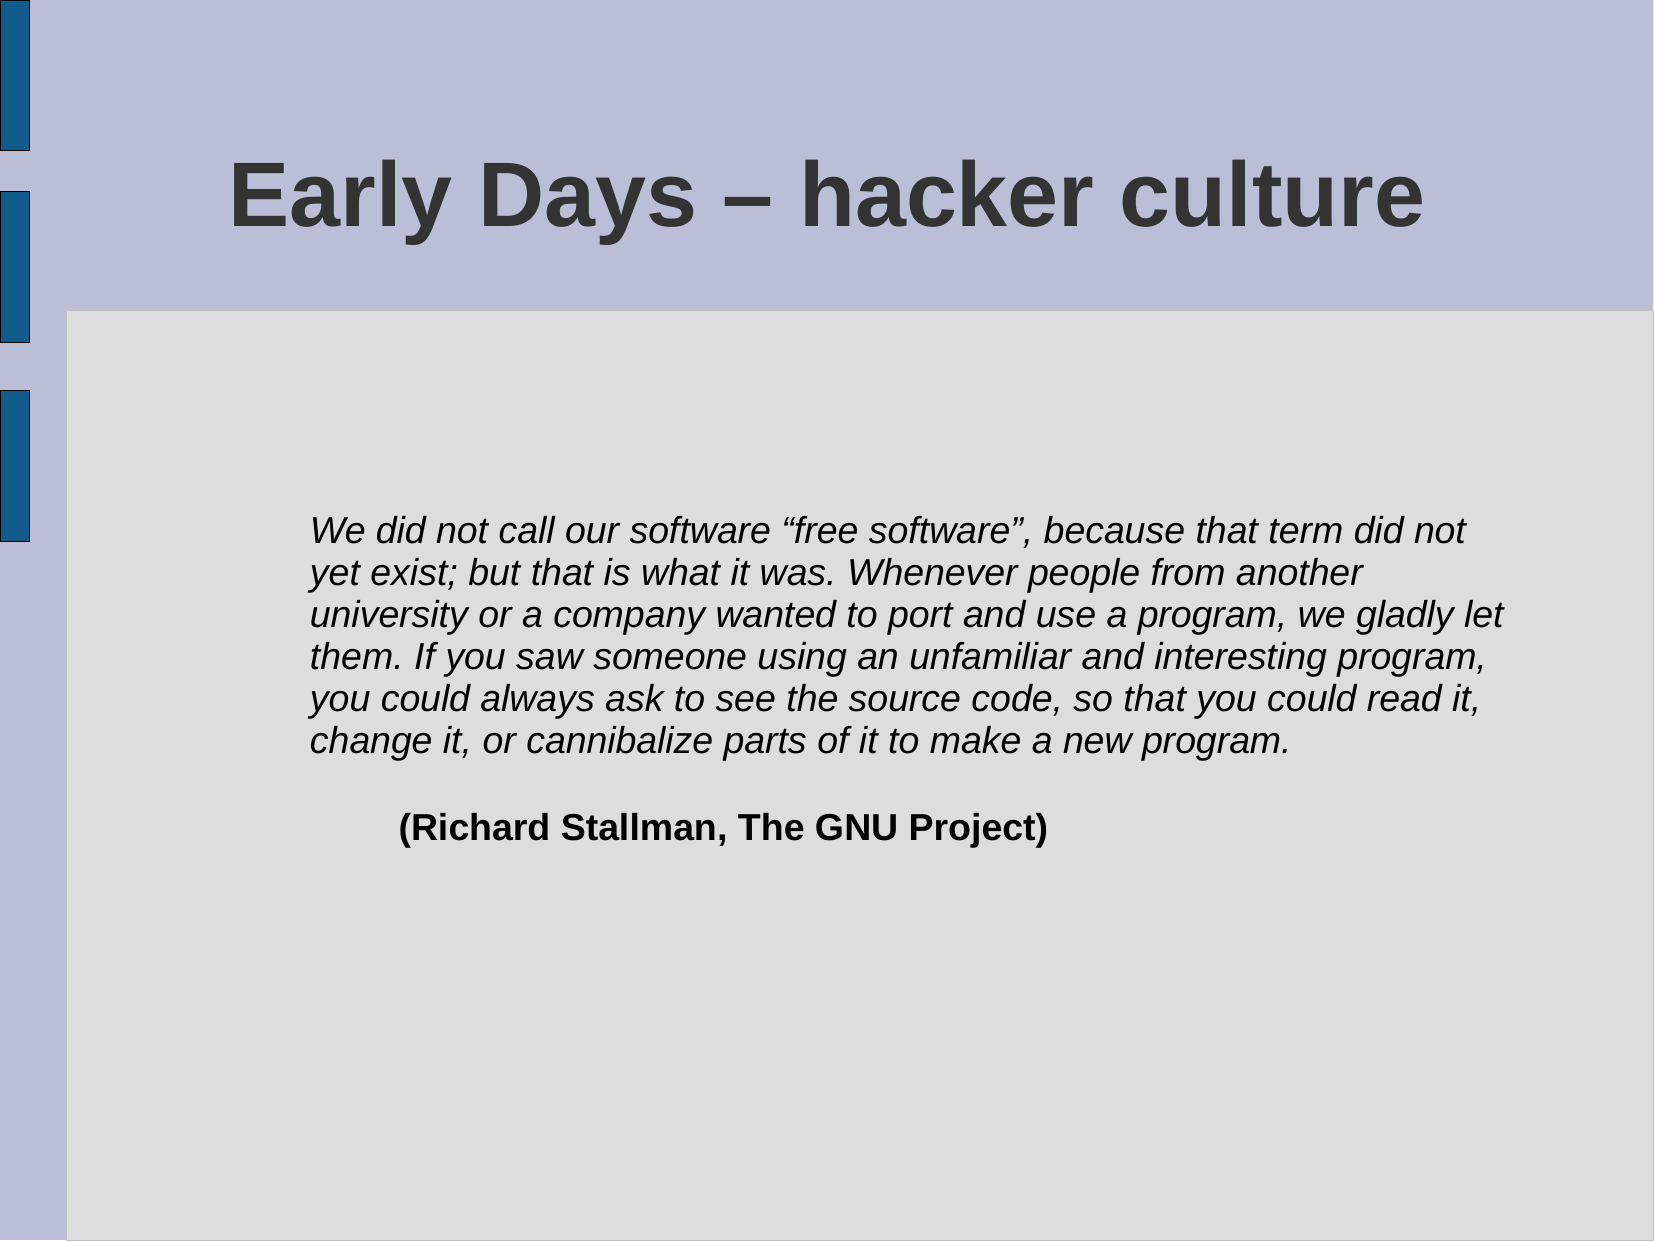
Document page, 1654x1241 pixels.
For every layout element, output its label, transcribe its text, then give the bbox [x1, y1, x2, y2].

title Early Days – hacker culture [121, 91, 1534, 299]
list [121, 344, 1534, 1127]
text_box We did not call our software “free software”, because that term did not yet exist; but that is what it was. Whenever people from another university or a company wanted to port and use a program, we gladly let them. If you saw someone using an unfamiliar and interesting program, you could always ask to see the source code, so that you could read it, change it, or cannibalize parts of it to make a new program. [295, 501, 1536, 769]
text_box (Richard Stallman, The GNU Project) [383, 799, 1329, 857]
